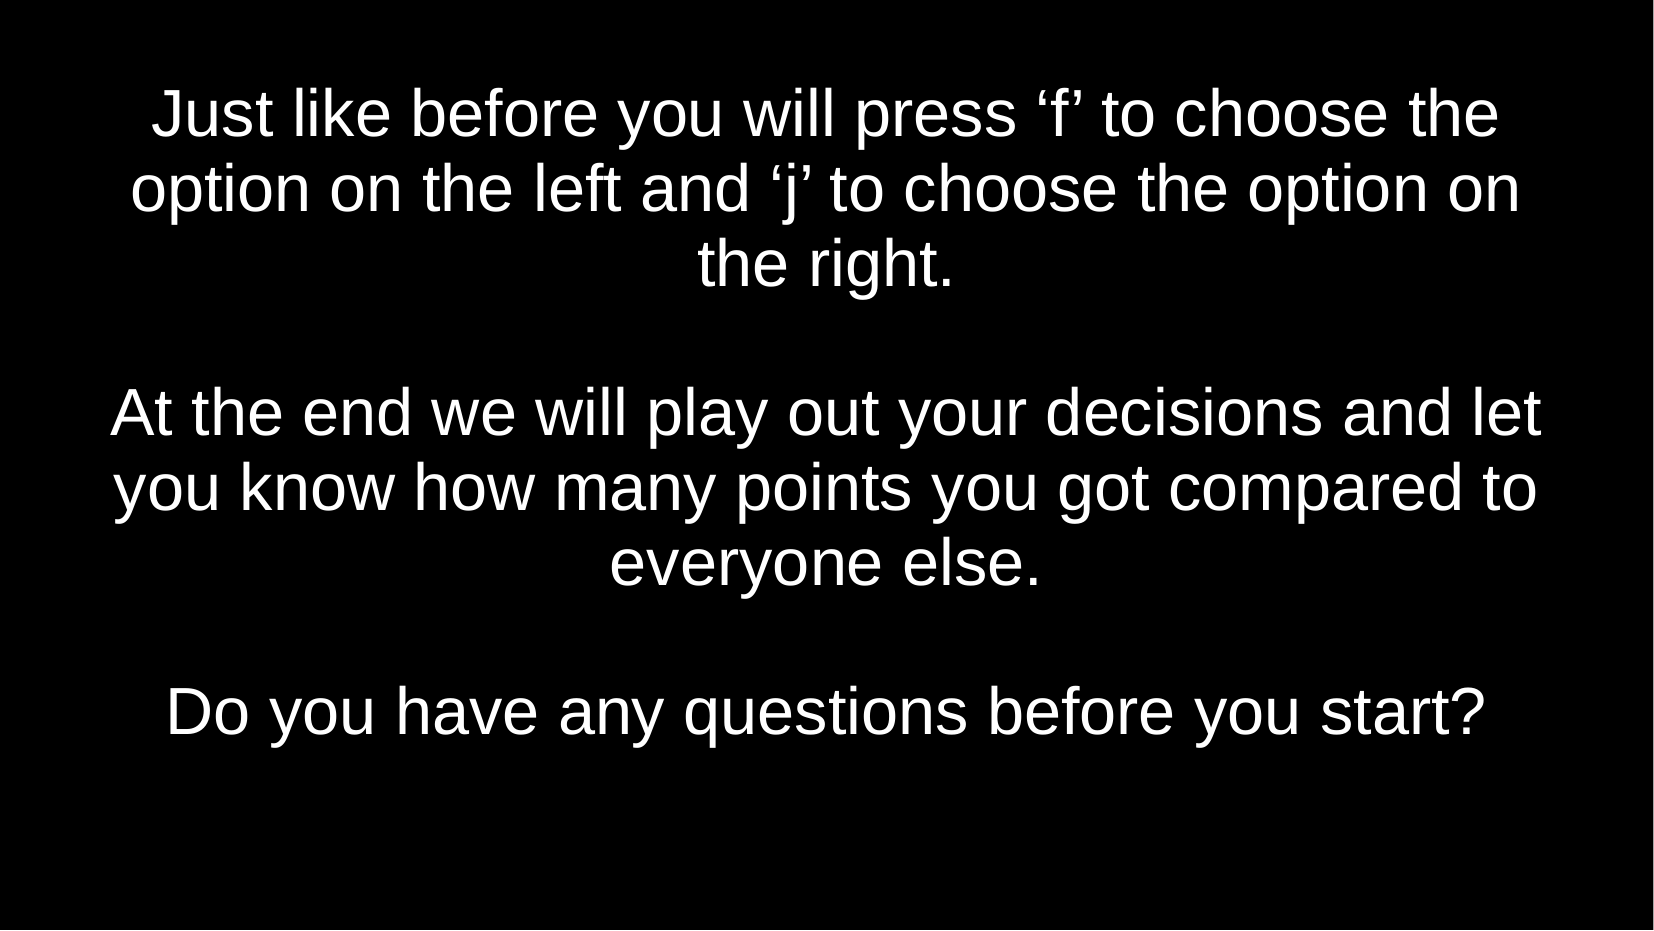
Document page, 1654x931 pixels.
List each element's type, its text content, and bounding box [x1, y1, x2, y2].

subtitle Just like before you will press ‘f’ to choose the option on the left and ‘j’ to choose the option on the right. At the end we will play out your decisions and let you know how many points you got compared to everyone else. Do you have any questions before you start? [82, 143, 1571, 832]
